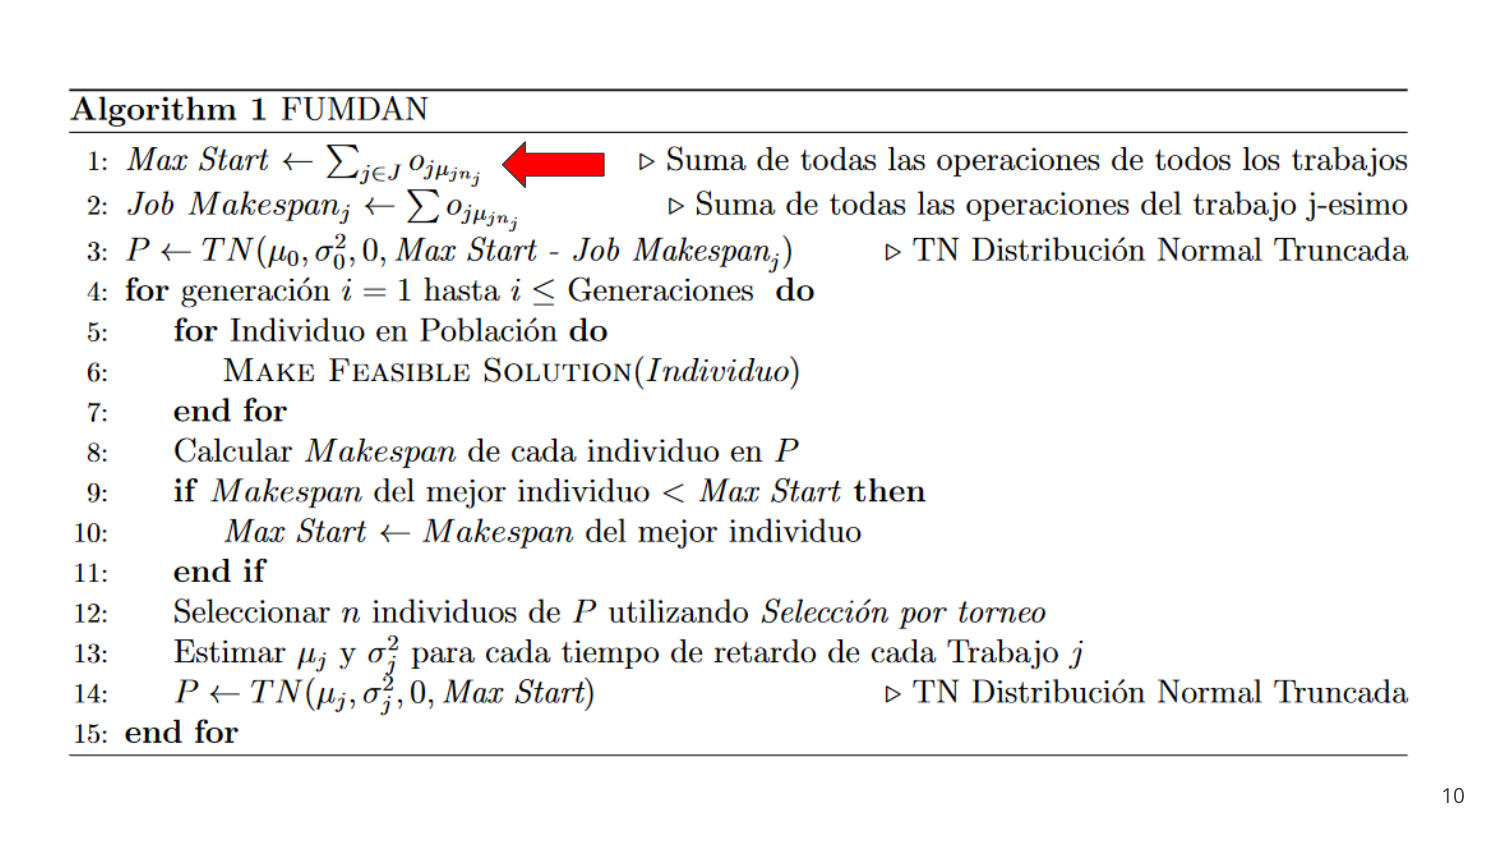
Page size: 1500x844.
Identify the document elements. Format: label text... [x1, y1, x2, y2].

slide_number <number> [1389, 764, 1480, 830]
picture [51, 68, 1449, 775]
text_box [502, 142, 604, 188]
